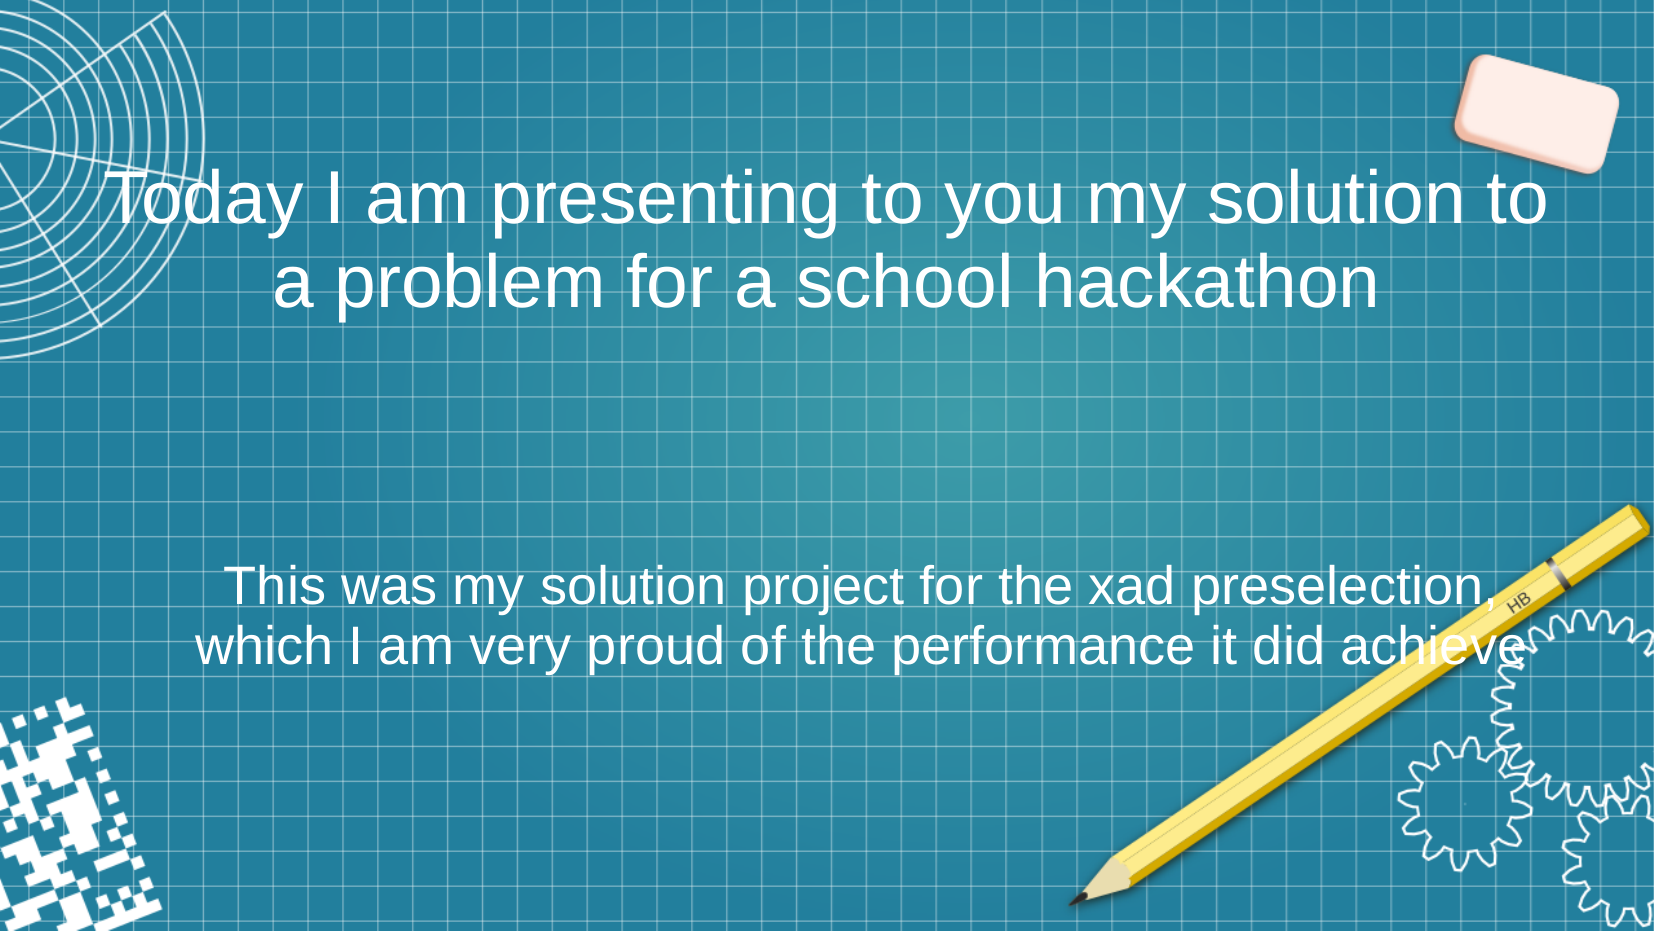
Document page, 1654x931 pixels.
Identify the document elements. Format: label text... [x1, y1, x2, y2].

picture [0, 0, 1654, 931]
title Today I am presenting to you my solution to a problem for a school hackathon [82, 132, 1571, 346]
subtitle This was my solution project for the xad preselection, which I am very proud of the performance it did achieve [82, 389, 1571, 842]
